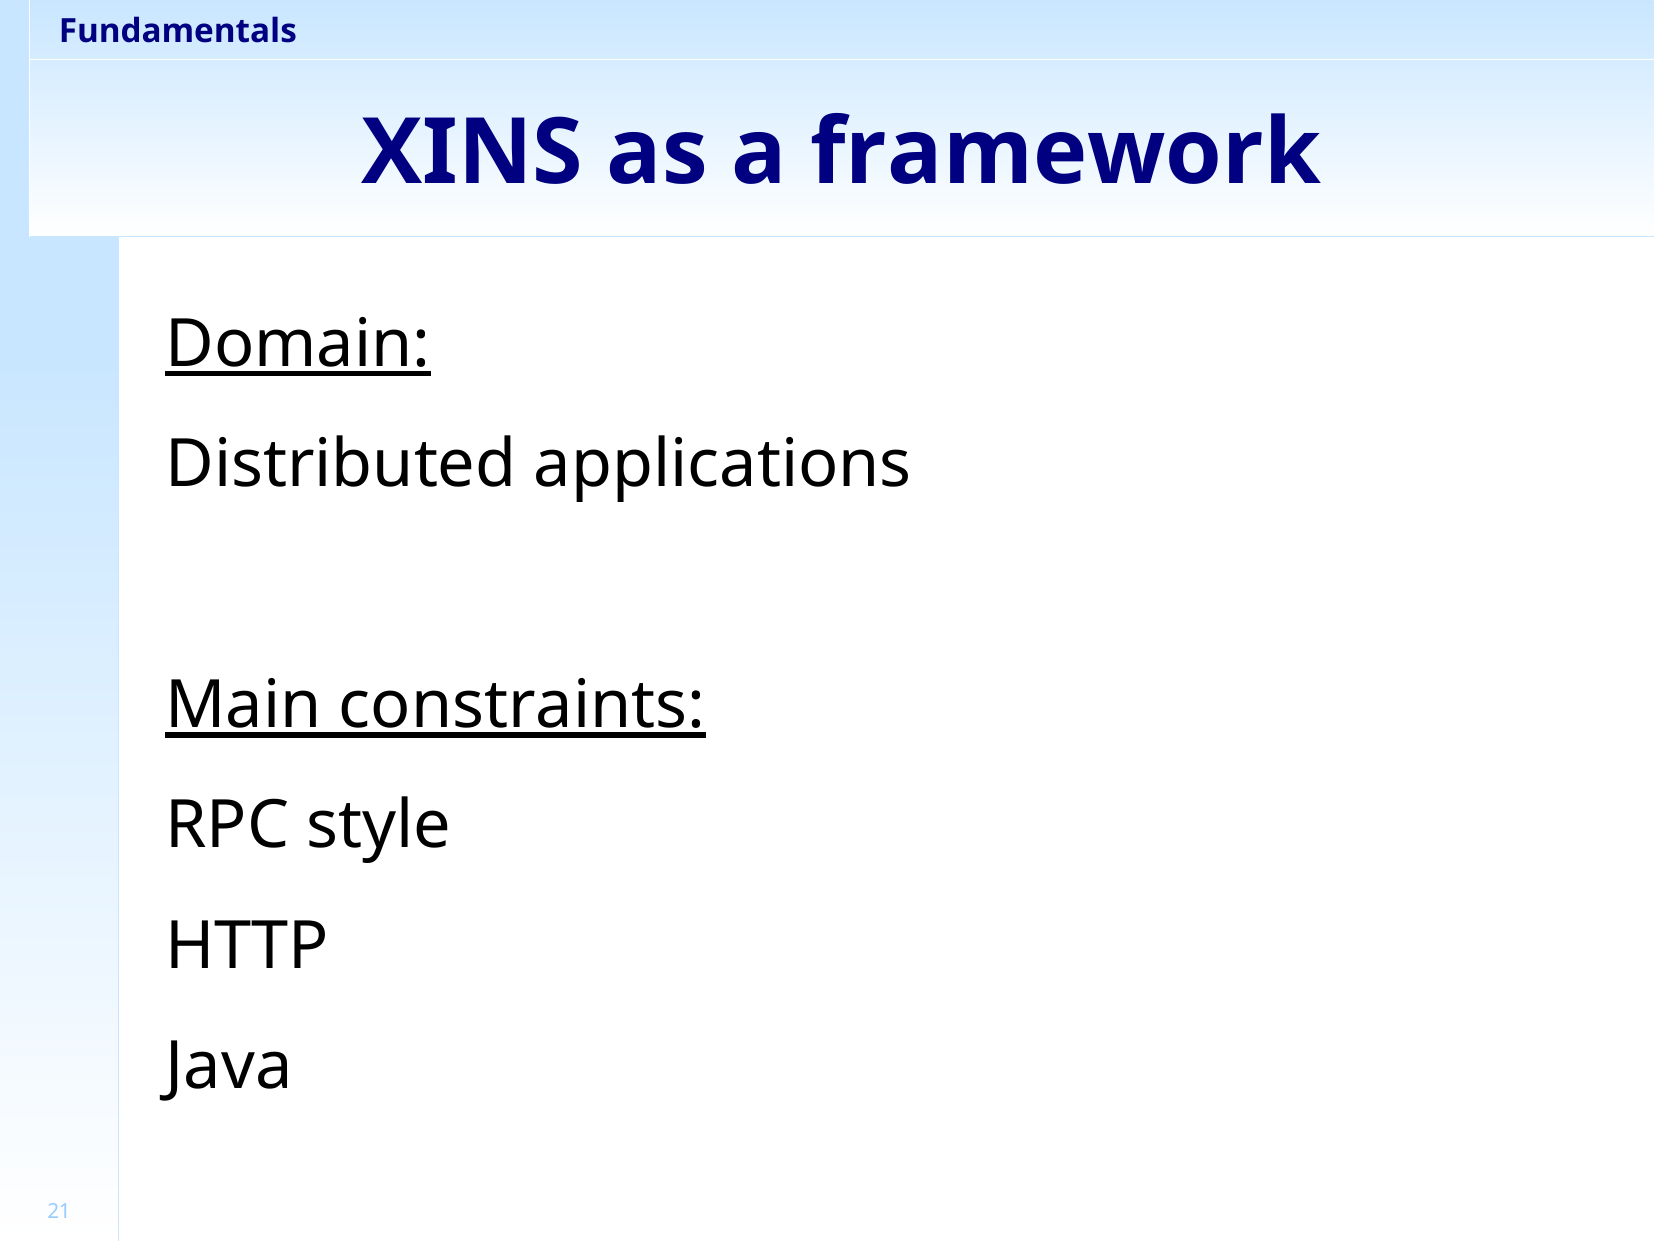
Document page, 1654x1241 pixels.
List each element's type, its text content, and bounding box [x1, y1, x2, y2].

title Fundamentals [59, 0, 709, 60]
list Domain: Distributed applications Main constraints: RPC style HTTP Java [147, 295, 1625, 1182]
title XINS as a framework [29, 59, 1654, 237]
